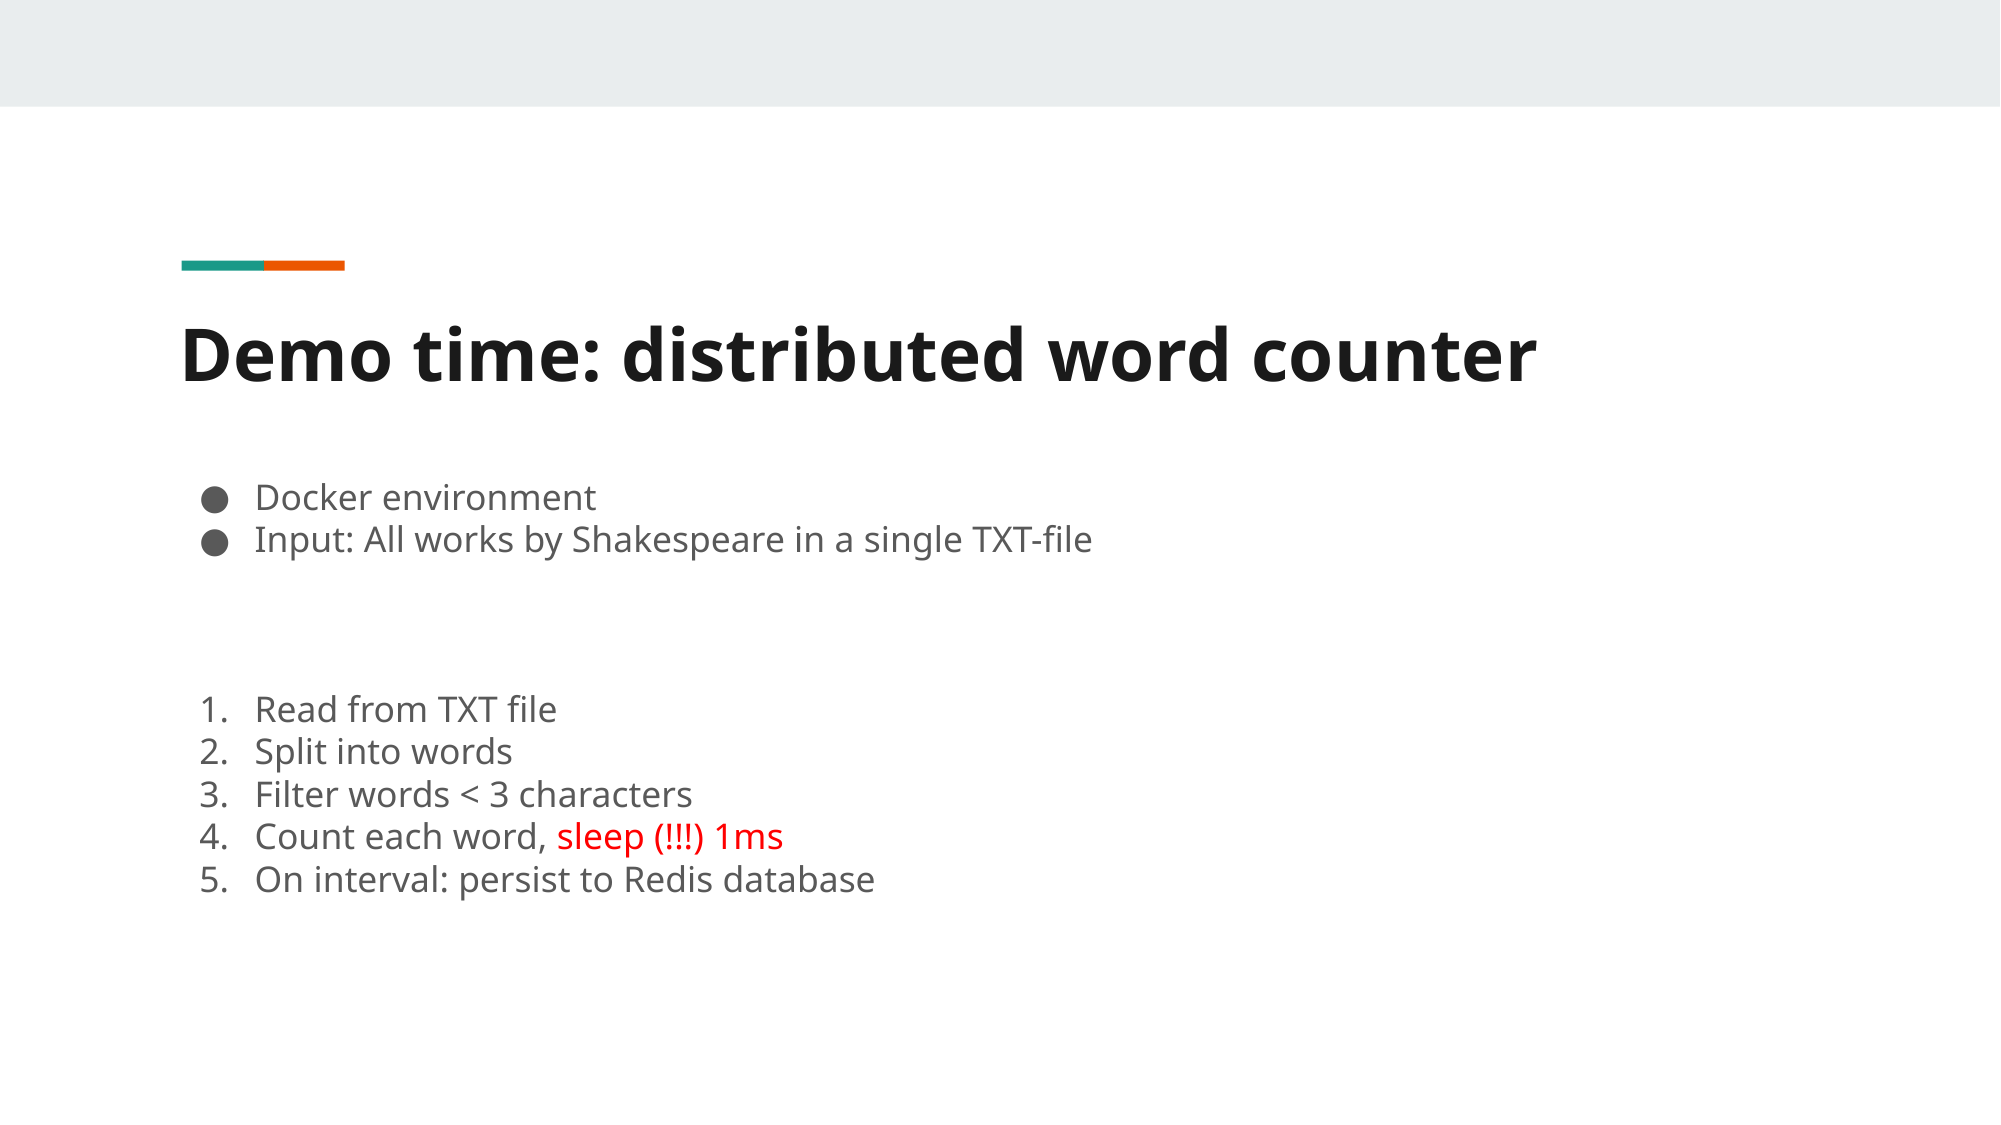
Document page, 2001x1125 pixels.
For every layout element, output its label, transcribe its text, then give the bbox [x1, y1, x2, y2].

list Read from TXT file Split into words Filter words < 3 characters Count each word, sleep (!!!) 1ms On interval: persist to Redis database [159, 666, 1893, 1006]
title Demo time: distributed word counter [159, 288, 1842, 406]
list Docker environment Input: All works by Shakespeare in a single TXT-file [159, 454, 1893, 602]
